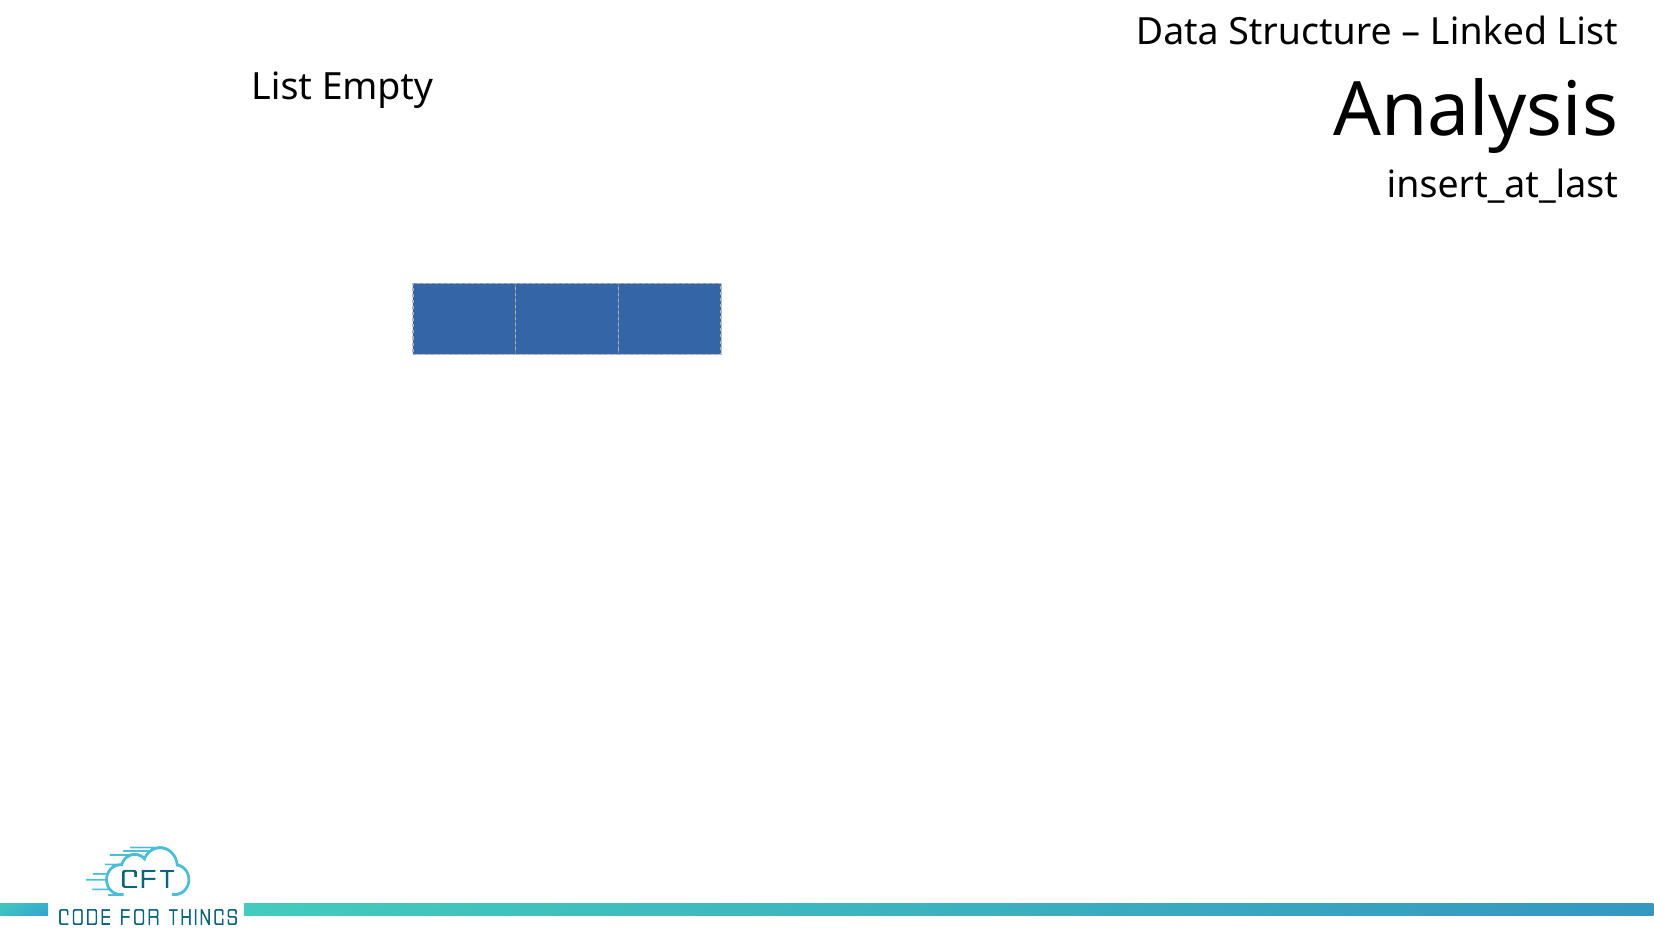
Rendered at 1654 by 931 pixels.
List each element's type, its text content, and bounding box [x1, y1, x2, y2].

picture [59, 846, 237, 925]
text_box [412, 283, 722, 355]
title Data Structure – Linked List Analysis insert_at_last [1099, 0, 1619, 216]
text_box List Empty [236, 52, 507, 119]
